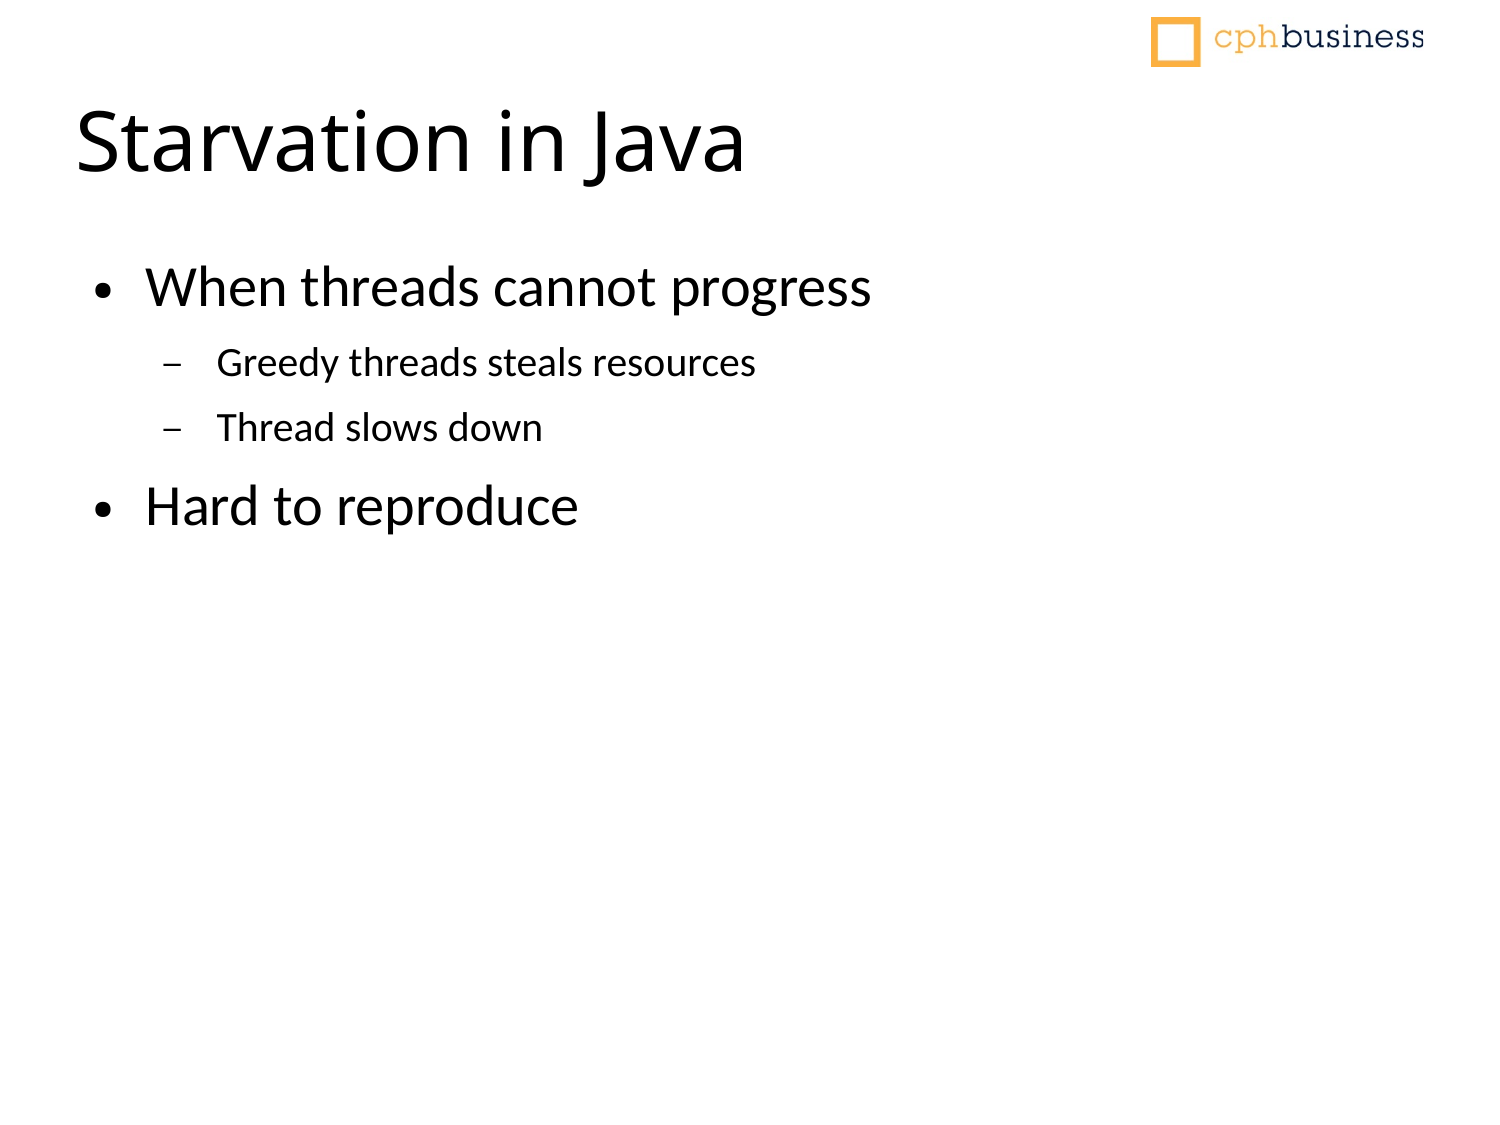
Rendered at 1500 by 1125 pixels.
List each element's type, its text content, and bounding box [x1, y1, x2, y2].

picture [1151, 17, 1424, 44]
title Starvation in Java [75, 44, 1425, 233]
list When threads cannot progress Greedy threads steals resources Thread slows down Hard to reproduce [75, 263, 1425, 916]
